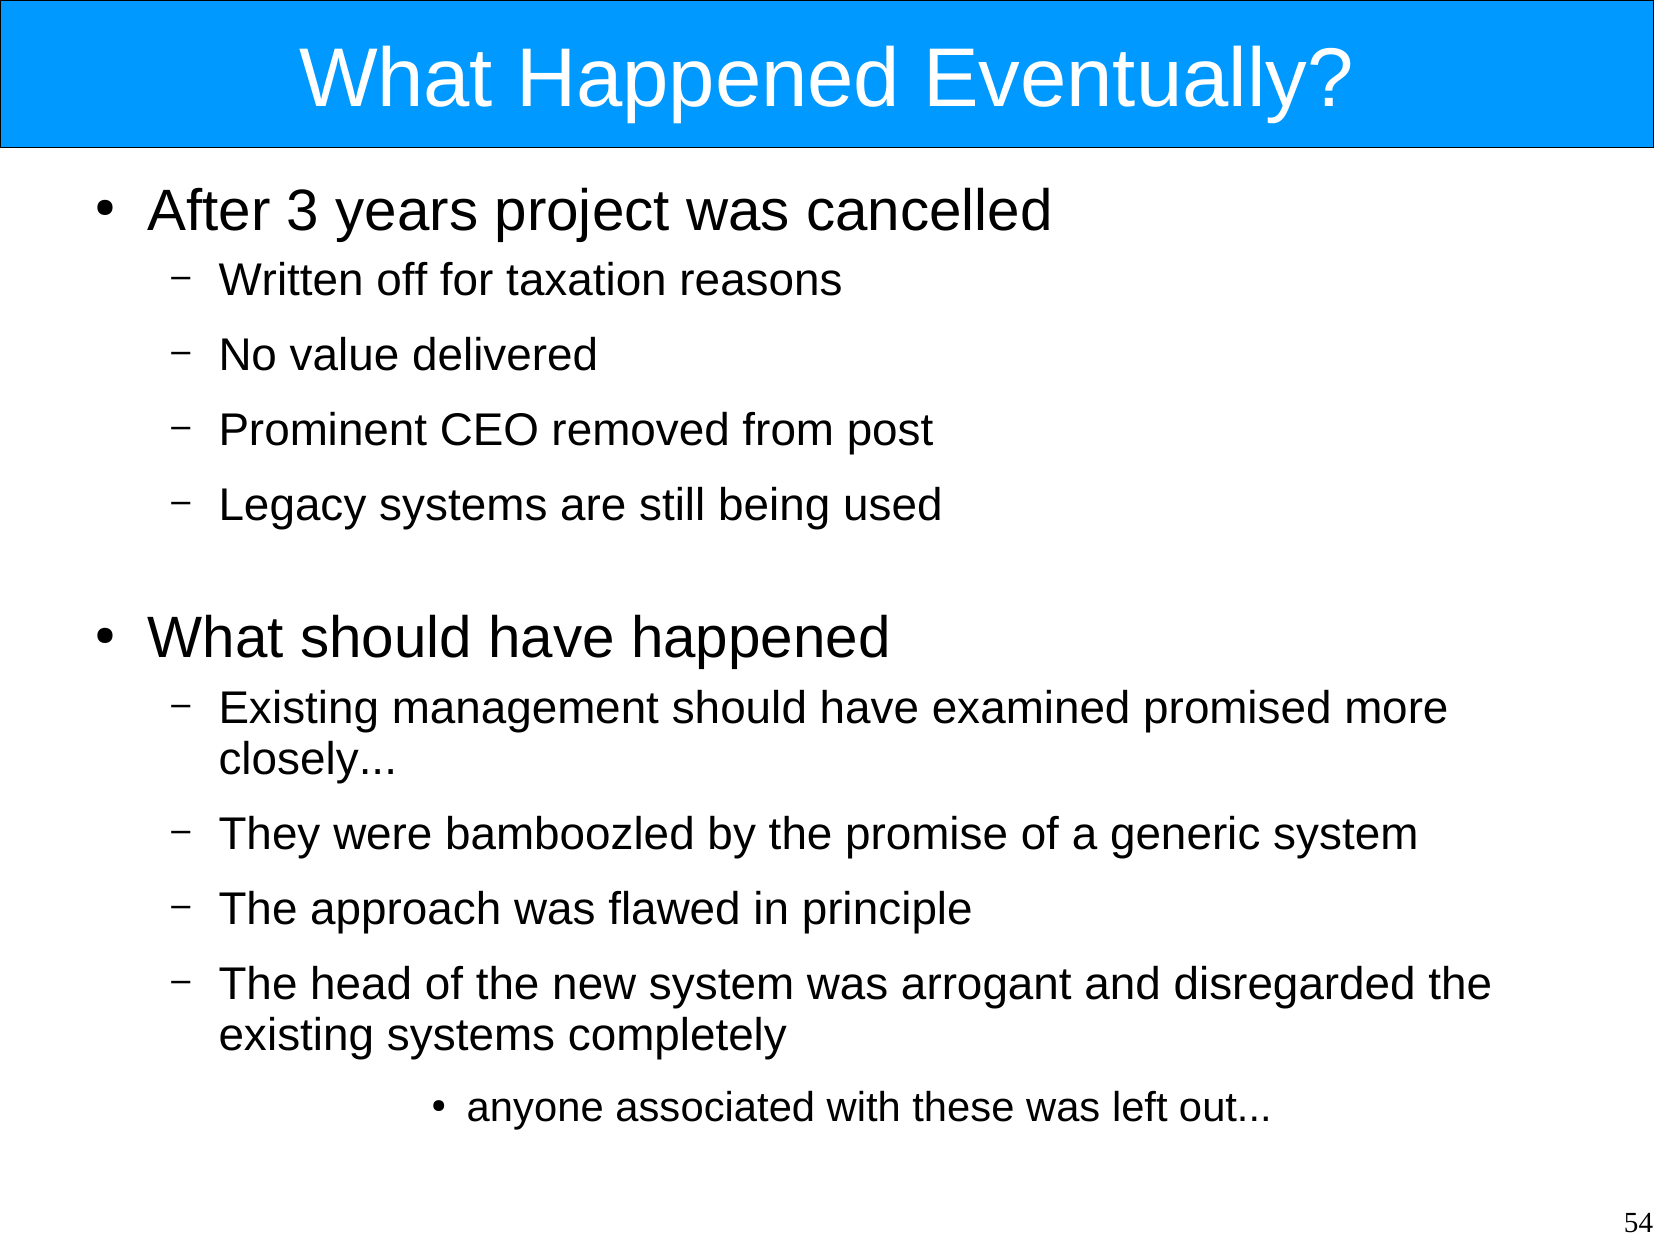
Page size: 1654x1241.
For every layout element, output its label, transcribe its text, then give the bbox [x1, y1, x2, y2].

list After 3 years project was cancelled Written off for taxation reasons No value delivered Prominent CEO removed from post Legacy systems are still being used What should have happened Existing management should have examined promised more closely... They were bamboozled by the promise of a generic system The approach was flawed in principle The head of the new system was arrogant and disregarded the existing systems completely anyone associated with these was left out... [76, 177, 1565, 1196]
title What Happened Eventually? [82, 21, 1571, 135]
